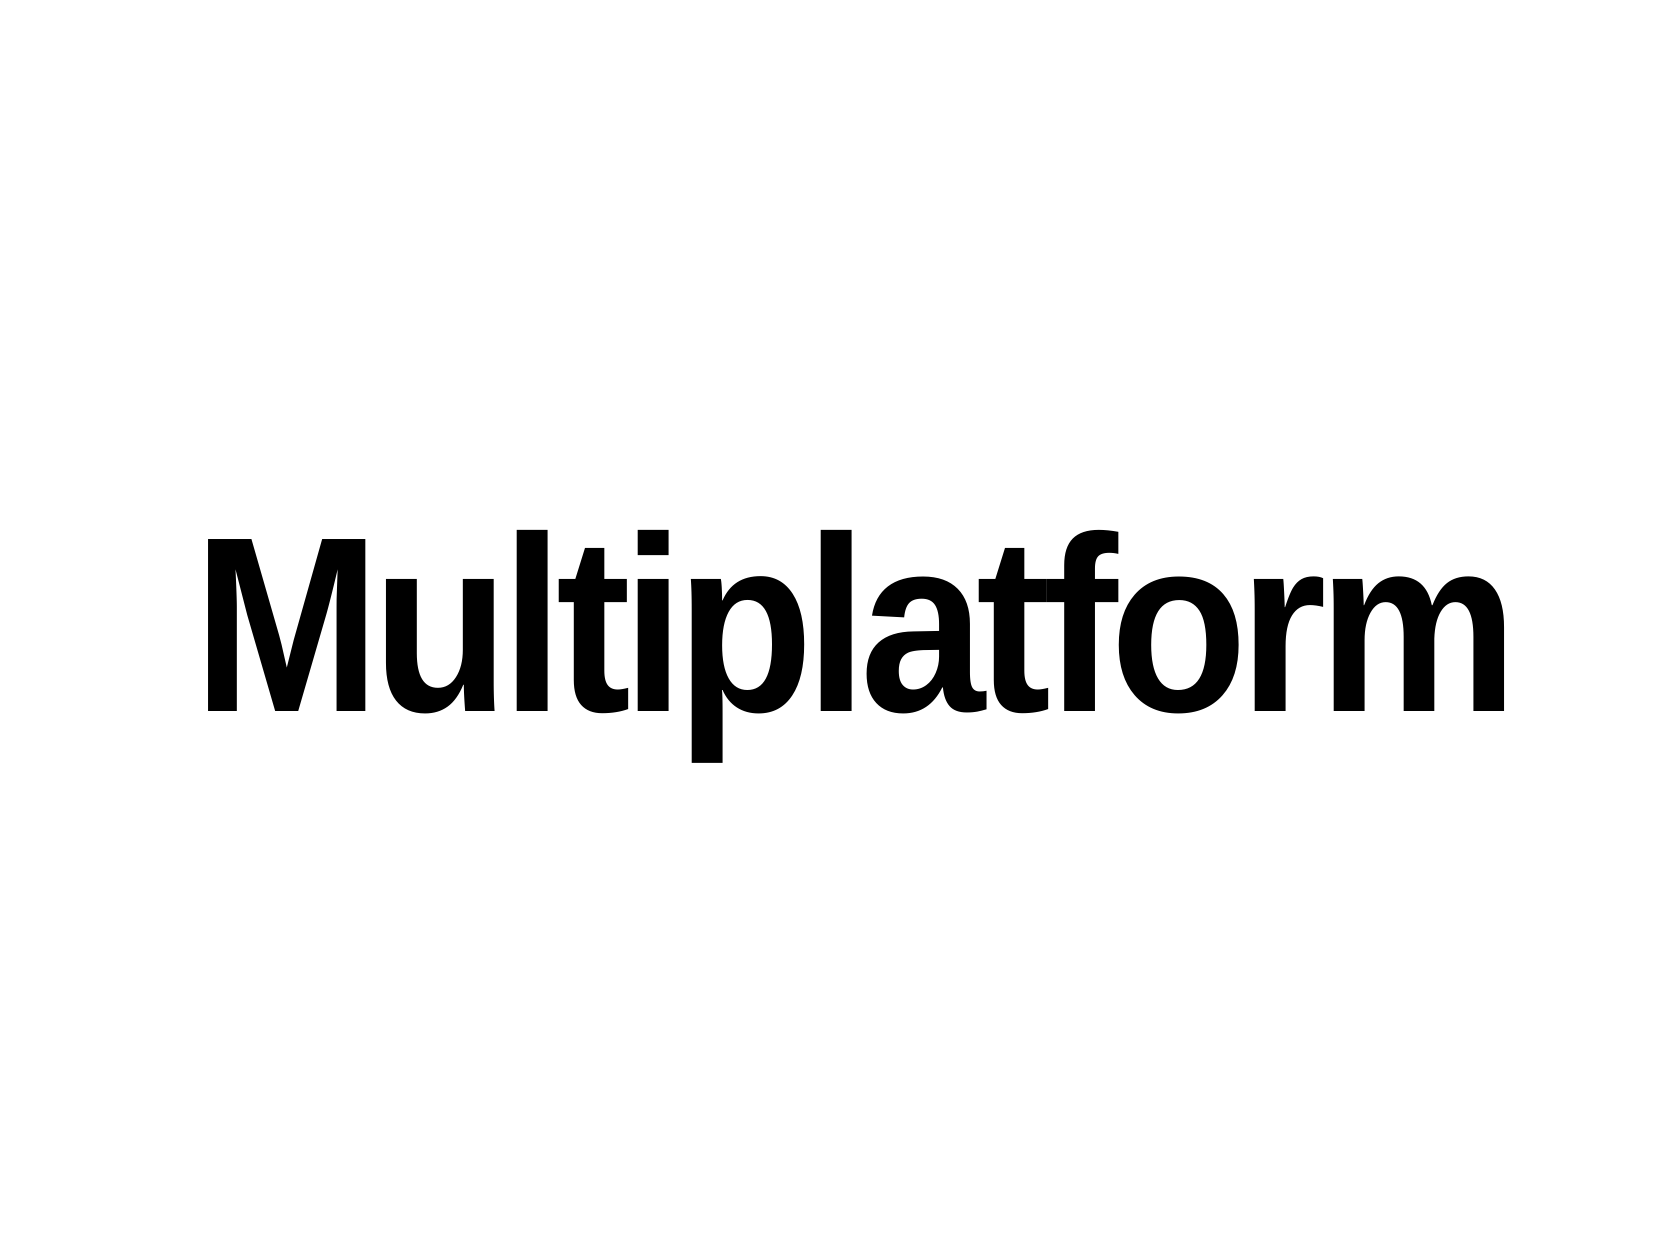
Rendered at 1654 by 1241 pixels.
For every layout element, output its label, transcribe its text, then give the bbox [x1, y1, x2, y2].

title Multiplatform [112, 49, 1601, 1201]
